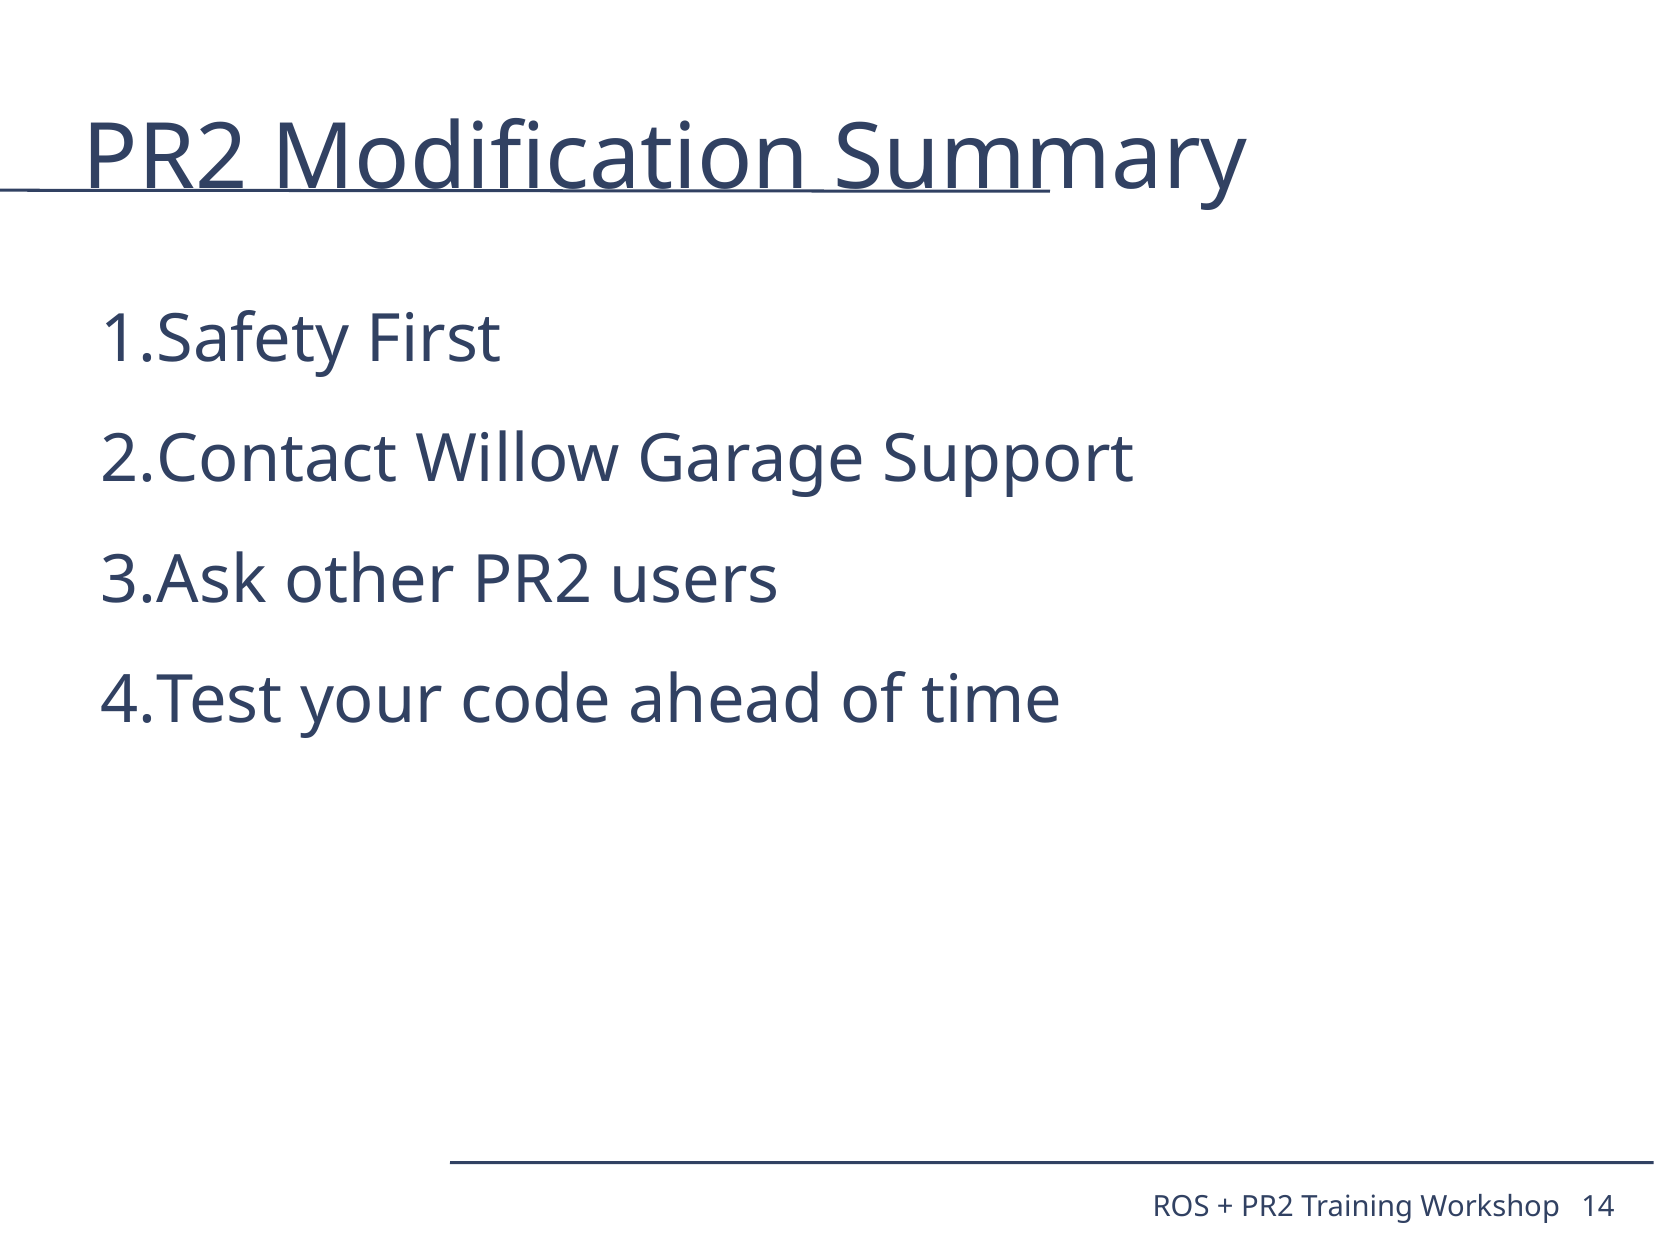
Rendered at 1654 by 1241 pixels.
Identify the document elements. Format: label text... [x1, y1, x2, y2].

title PR2 Modification Summary [82, 49, 1571, 257]
list Safety First Contact Willow Garage Support Ask other PR2 users Test your code ahead of time [82, 290, 1571, 1094]
